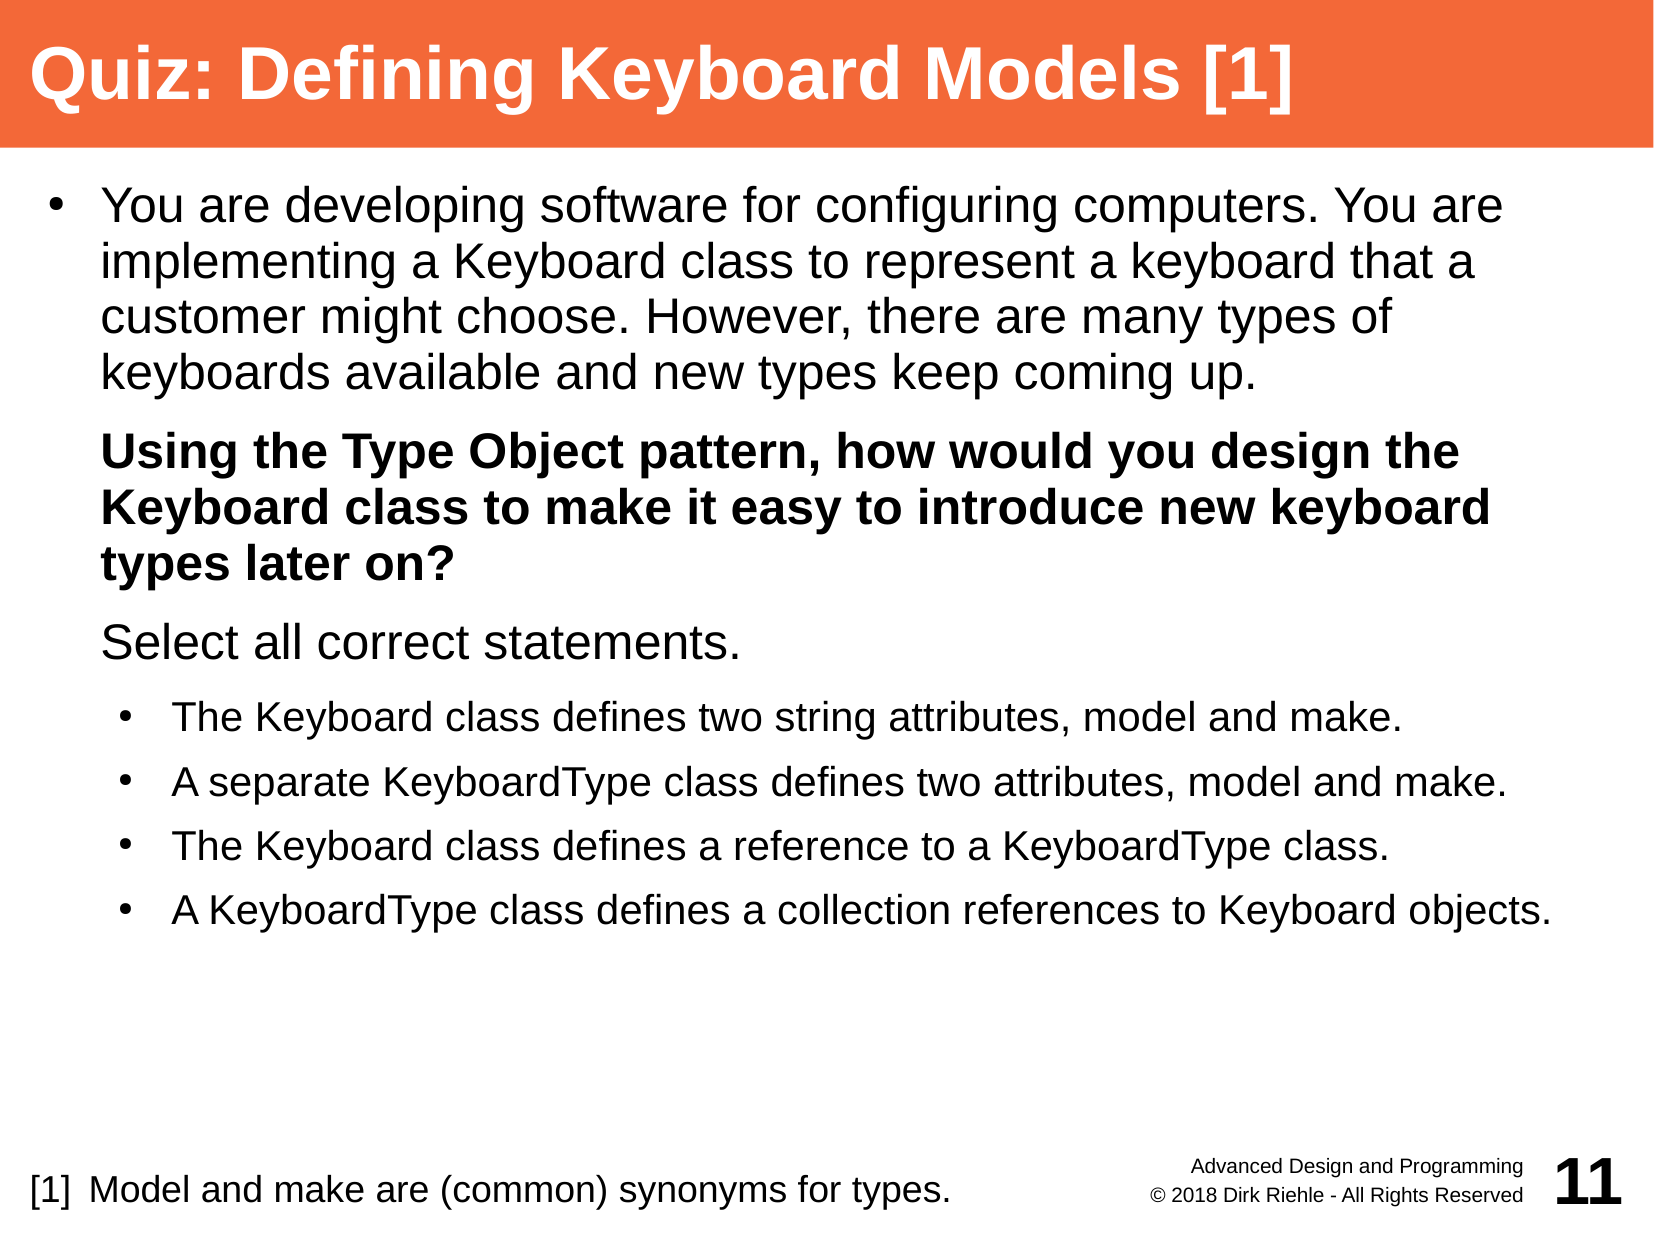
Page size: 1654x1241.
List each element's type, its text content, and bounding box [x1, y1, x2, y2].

title Quiz: Defining Keyboard Models [1] [0, 0, 1654, 148]
text_box [1] Model and make are (common) synonyms for types. [0, 1003, 1182, 1241]
list You are developing software for configuring computers. You are implementing a Keyboard class to represent a keyboard that a customer might choose. However, there are many types of keyboards available and new types keep coming up. Using the Type Object pattern, how would you design the Keyboard class to make it easy to introduce new keyboard types later on? Select all correct statements. The Keyboard class defines two string attributes, model and make. A separate KeyboardType class defines two attributes, model and make. The Keyboard class defines a reference to a KeyboardType class. A KeyboardType class defines a collection references to Keyboard objects. [29, 177, 1625, 1063]
